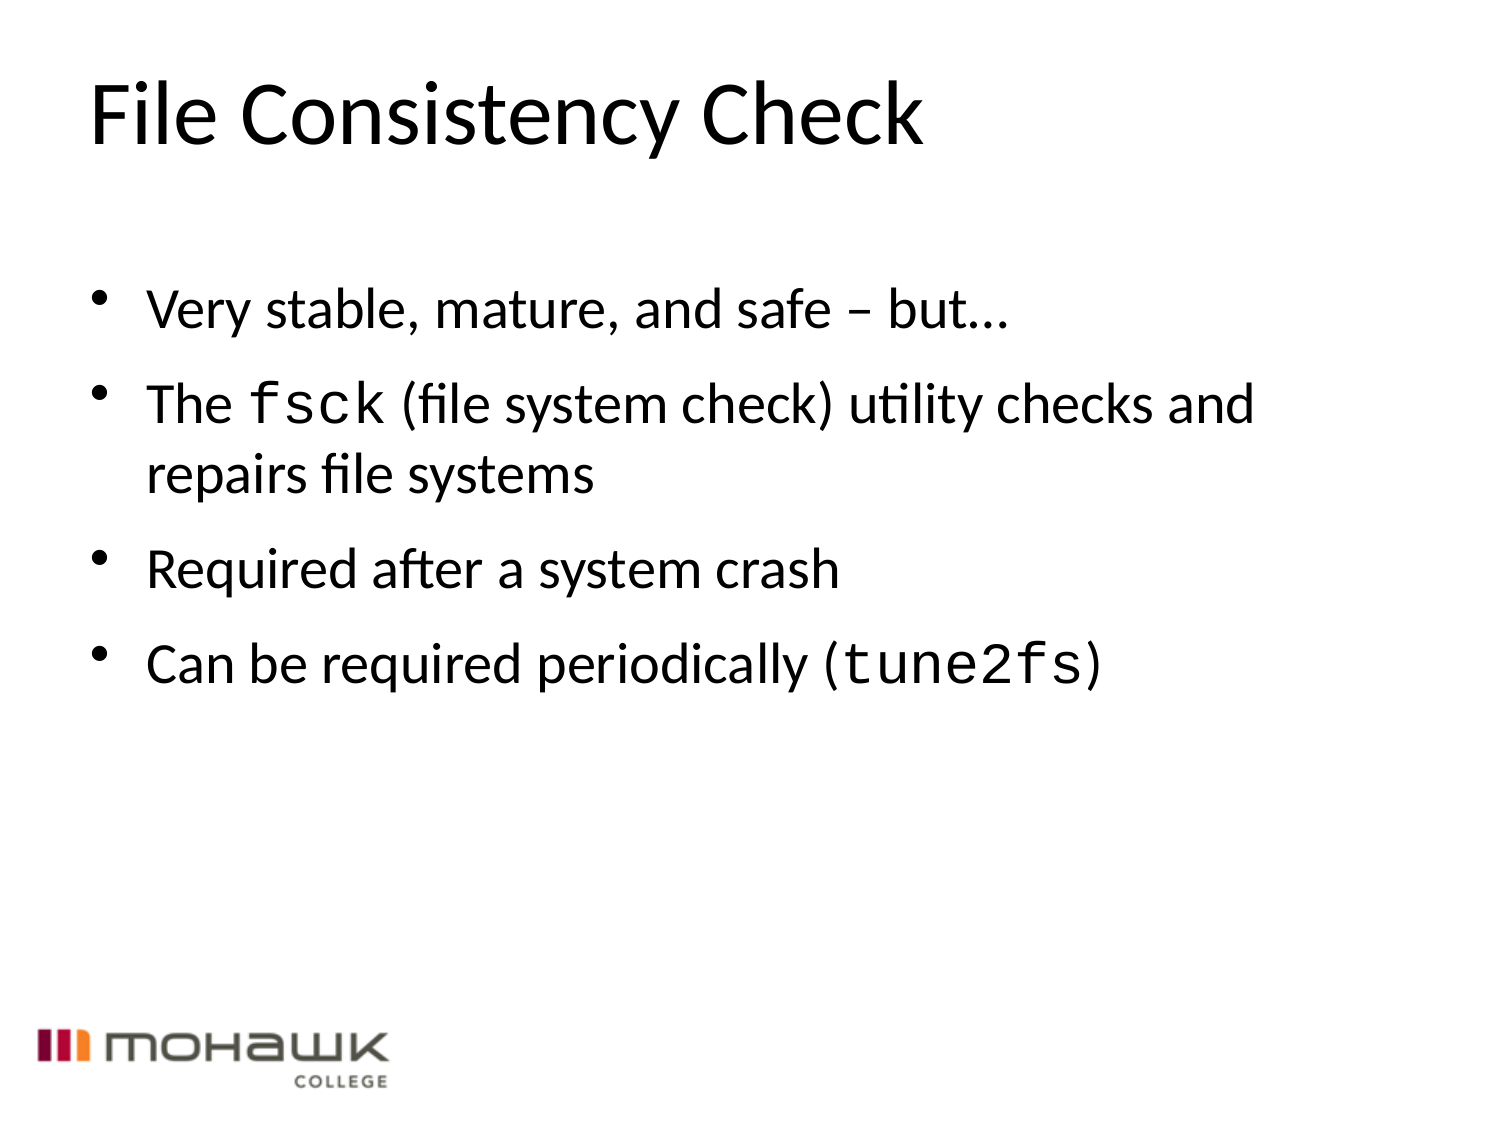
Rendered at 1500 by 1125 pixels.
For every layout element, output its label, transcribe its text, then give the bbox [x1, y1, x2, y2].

picture [5, 1000, 422, 1118]
title File Consistency Check [75, 45, 1425, 233]
list Very stable, mature, and safe – but… The fsck (file system check) utility checks and repairs file systems Required after a system crash Can be required periodically (tune2fs) [75, 262, 1425, 1005]
